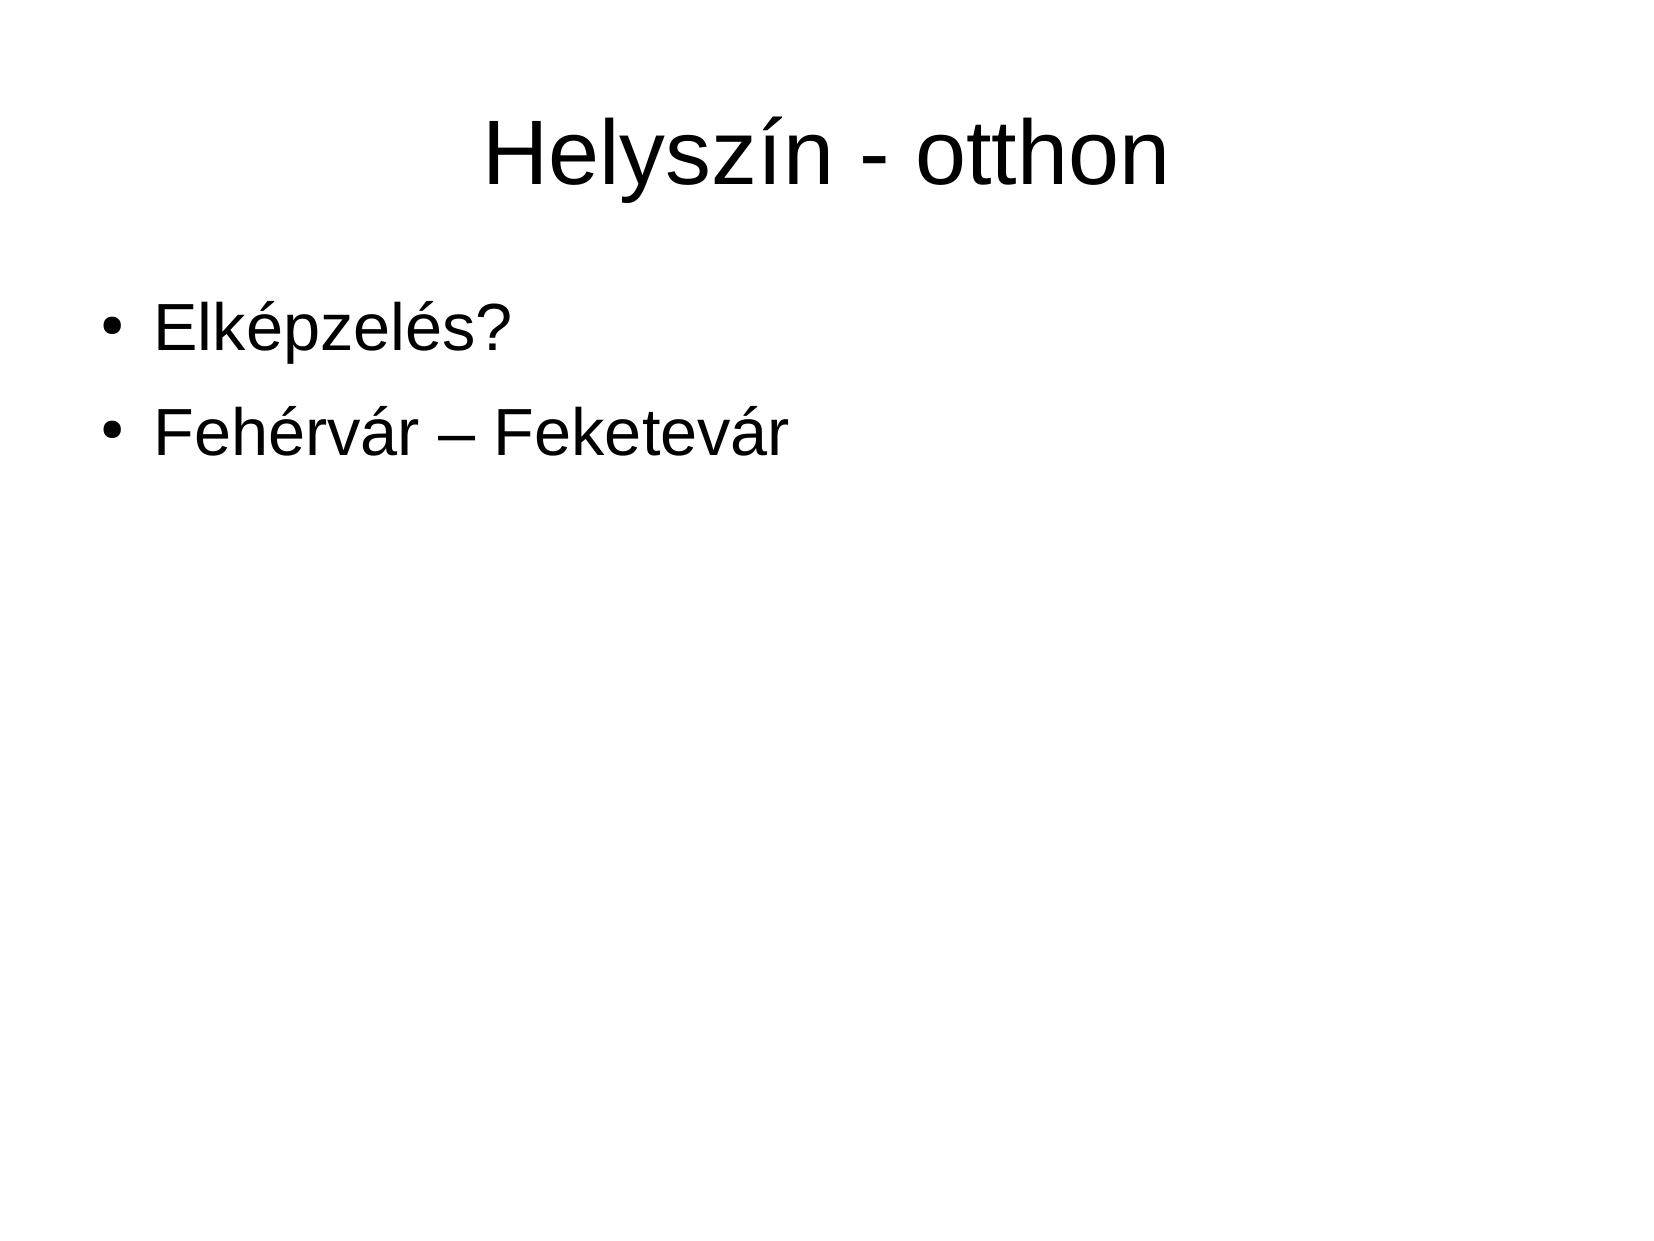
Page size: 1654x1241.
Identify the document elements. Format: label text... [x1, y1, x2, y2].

list Elképzelés? Fehérvár – Feketevár [82, 290, 1571, 1010]
title Helyszín - otthon [82, 49, 1571, 257]
